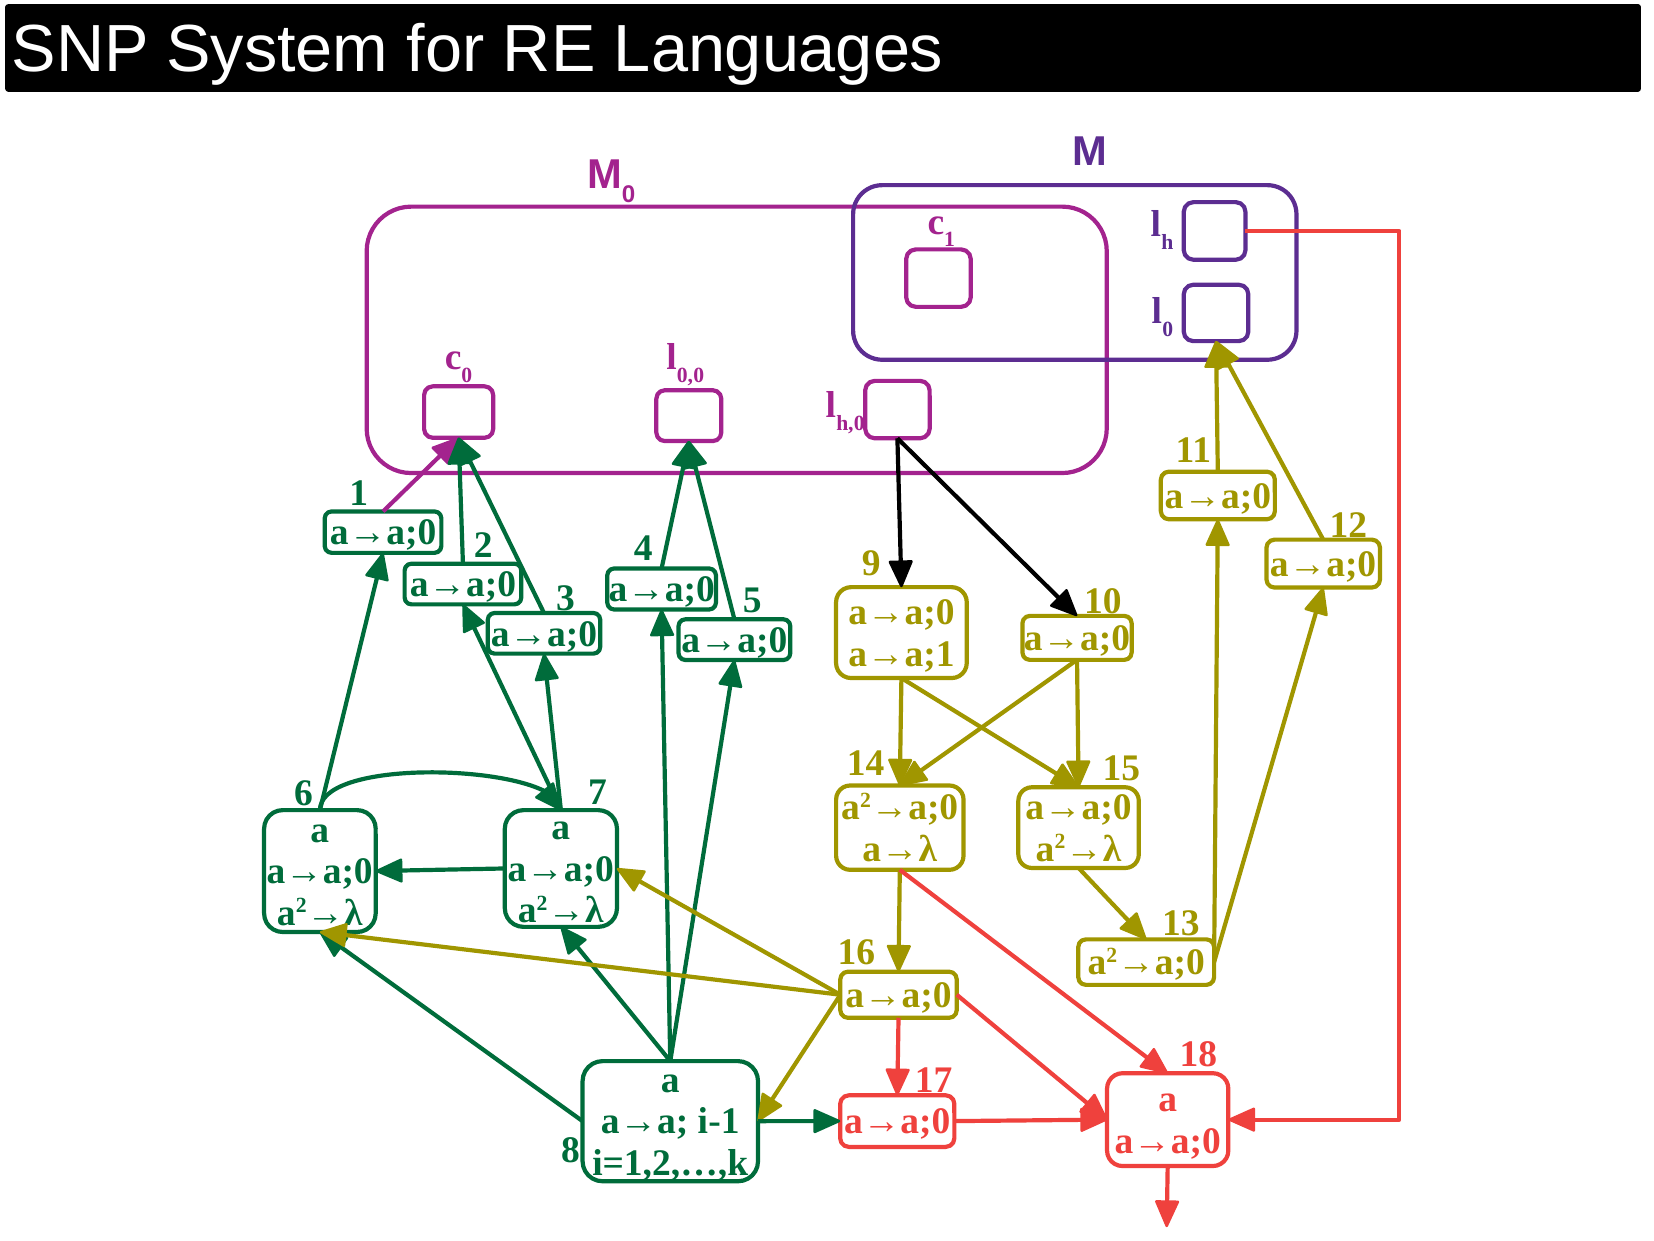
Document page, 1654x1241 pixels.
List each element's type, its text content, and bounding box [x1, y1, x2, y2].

text_box a2→a;0 a→λ [836, 785, 964, 870]
text_box a2→a;0 [1078, 939, 1215, 985]
text_box 13 [1147, 894, 1220, 952]
text_box a a→a;0 a2→λ [504, 810, 618, 927]
text_box lh,0 [810, 377, 883, 459]
text_box M0 [572, 143, 651, 216]
text_box a→a;0 a2→λ [1018, 787, 1139, 868]
text_box a→a;0 [678, 619, 791, 661]
text_box 14 [832, 734, 905, 791]
text_box a→a;0 [840, 971, 957, 1018]
text_box 7 [575, 764, 603, 825]
text_box a→a;0 [1364, 553, 1369, 574]
text_box a→a;0 [1022, 615, 1132, 660]
text_box 5 [728, 572, 777, 633]
text_box 18 [1164, 1025, 1239, 1083]
text_box a→a;0 a→a;1 [836, 587, 967, 679]
text_box 11 [1160, 421, 1231, 478]
text_box a a→a; i-1 i=1,2,…,k [582, 1061, 759, 1182]
text_box c0 [429, 328, 495, 395]
text_box a→a;0 [487, 612, 601, 654]
text_box lh [1135, 195, 1208, 277]
text_box 10 [1069, 572, 1138, 629]
text_box a→a;0 [607, 568, 716, 610]
text_box 9 [849, 534, 877, 595]
text_box 1 [334, 465, 384, 526]
title SNP System for RE Languages [8, 7, 1638, 89]
text_box M [1057, 120, 1122, 182]
text_box 12 [1314, 496, 1384, 553]
text_box a a→a;0 [1107, 1073, 1229, 1167]
text_box 2 [459, 517, 508, 578]
text_box a→a;0 [938, 1110, 943, 1131]
text_box 16 [822, 923, 895, 980]
text_box 15 [1087, 739, 1156, 796]
text_box a→a;0 [840, 1095, 955, 1147]
text_box c1 [912, 193, 984, 259]
text_box l0,0 [651, 328, 723, 395]
text_box a→a;0 [1160, 471, 1275, 520]
text_box a→a;0 [404, 563, 522, 605]
text_box 6 [284, 764, 309, 826]
text_box a→a;0 [775, 629, 780, 650]
text_box 17 [900, 1051, 969, 1108]
text_box l0 [1136, 283, 1209, 365]
text_box 3 [541, 570, 590, 631]
text_box a→a;0 [324, 511, 442, 553]
text_box 4 [619, 519, 668, 581]
text_box a→a;0 [1266, 539, 1381, 588]
text_box a a→a;0 a2→λ [264, 810, 376, 933]
text_box 8 [549, 1121, 576, 1182]
